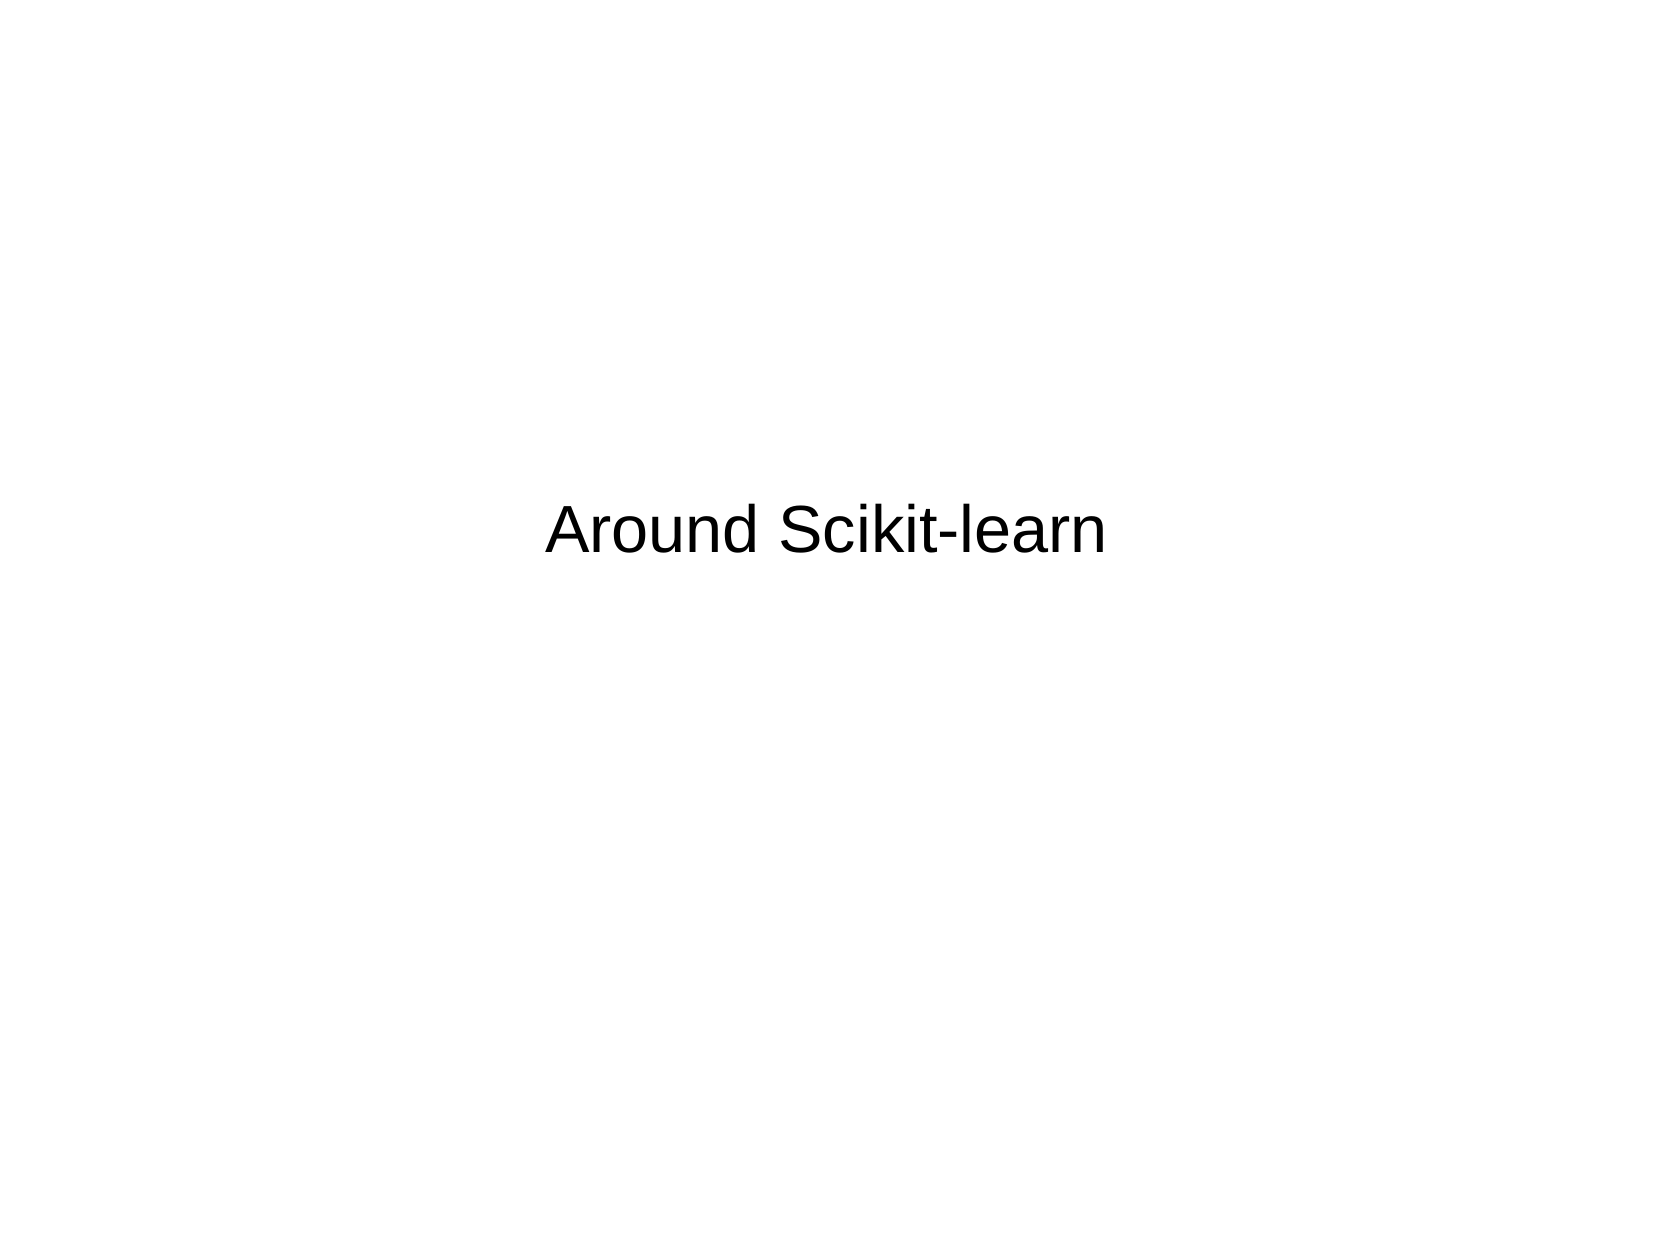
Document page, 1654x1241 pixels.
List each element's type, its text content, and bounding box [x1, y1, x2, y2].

subtitle Around Scikit-learn [82, 49, 1571, 1010]
